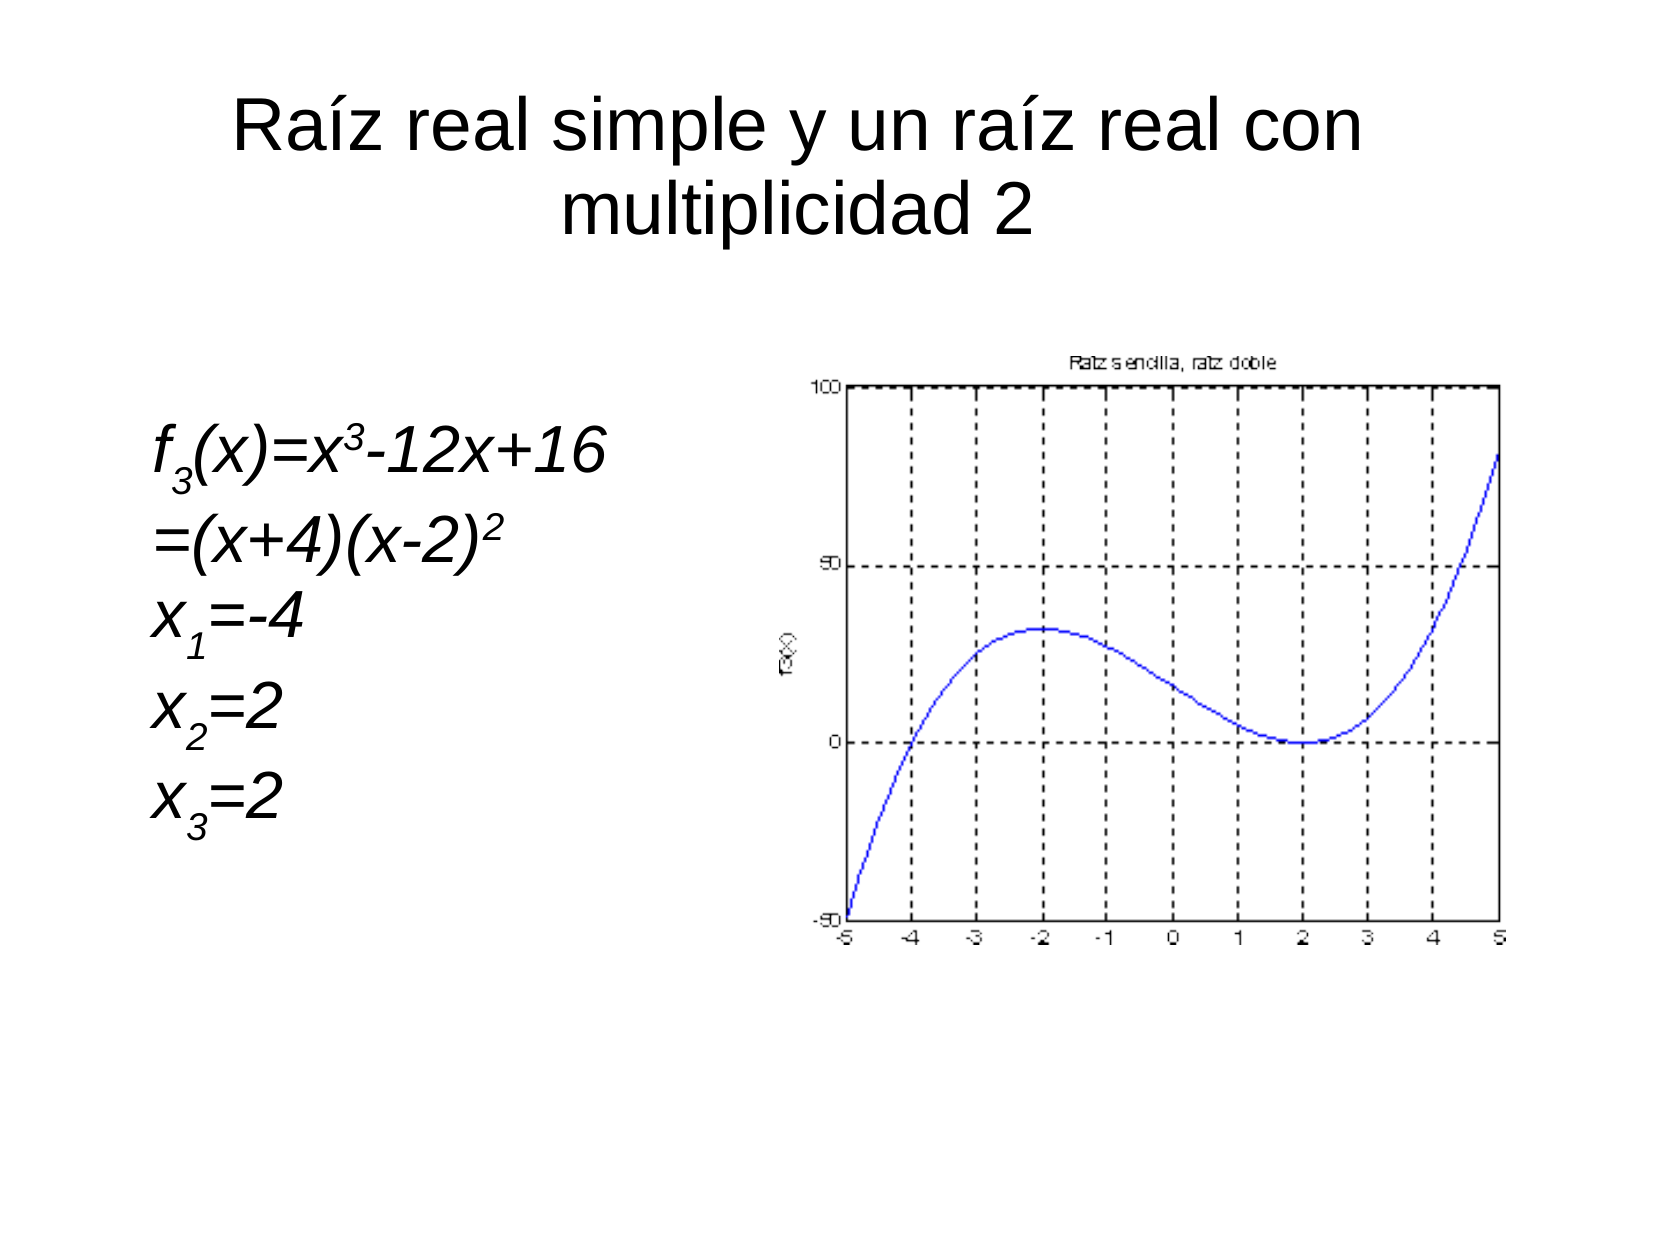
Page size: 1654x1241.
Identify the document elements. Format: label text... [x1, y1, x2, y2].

subtitle f3(x)=x3-12x+16 =(x+4)(x-2)2 x1=-4 x2=2 x3=2 [117, 295, 1479, 966]
title Raíz real simple y un raíz real con multiplicidad 2 [117, 78, 1479, 256]
picture [779, 356, 1506, 945]
